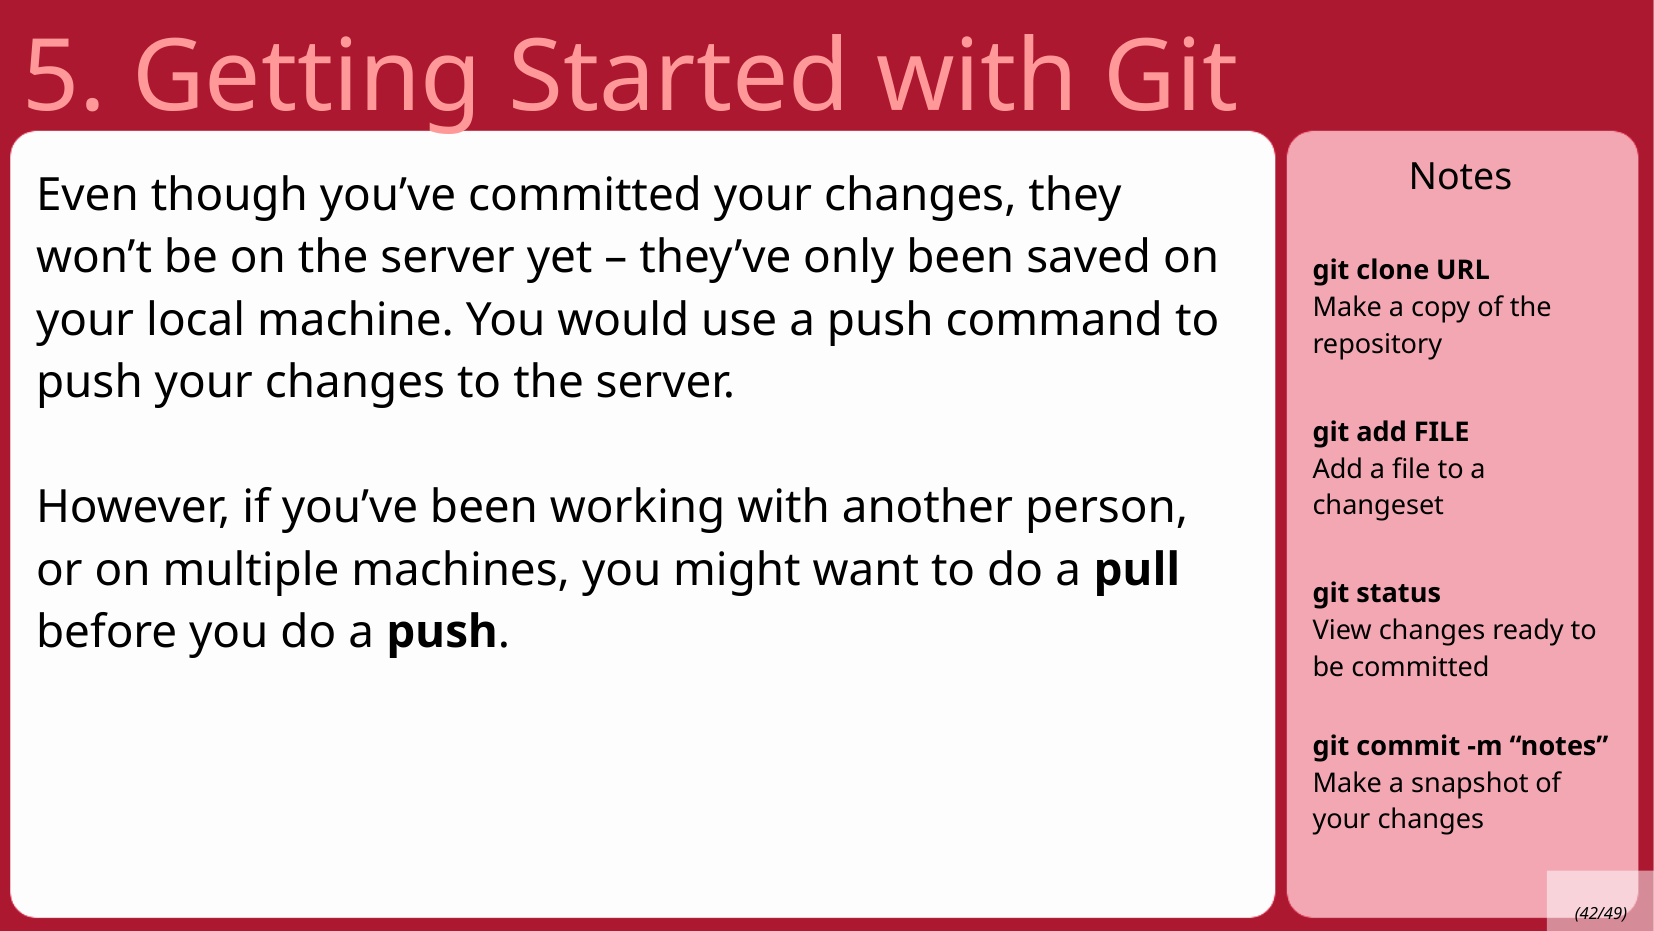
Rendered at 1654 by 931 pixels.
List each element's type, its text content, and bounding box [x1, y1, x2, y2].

picture [0, 0, 1654, 931]
text_box Even though you’ve committed your changes, they won’t be on the server yet – they’ve only been saved on your local machine. You would use a push command to push your changes to the server. However, if you’ve been working with another person, or on multiple machines, you might want to do a pull before you do a push. [35, 161, 1246, 891]
text_box (<number>/49) [1546, 877, 1654, 931]
title 5. Getting Started with Git [22, 7, 1511, 136]
text_box Notes git clone URL Make a copy of the repository git add FILE Add a file to a changeset git status View changes ready to be committed git commit -m “notes” Make a snapshot of your changes [1290, 141, 1631, 694]
